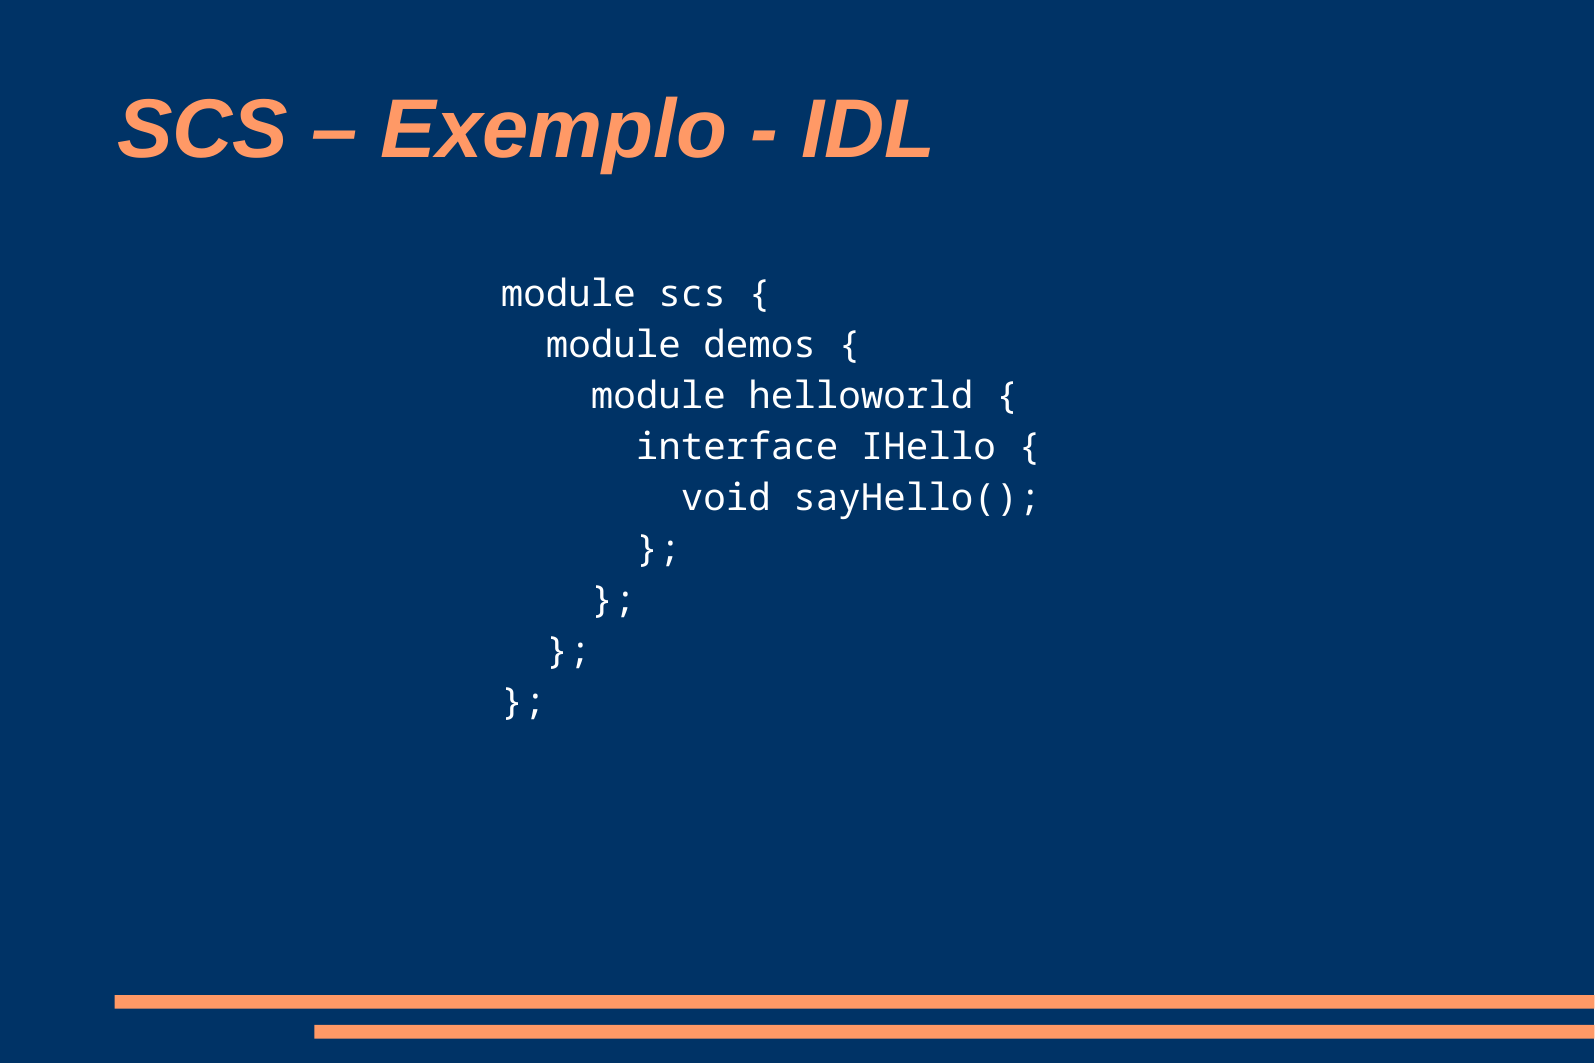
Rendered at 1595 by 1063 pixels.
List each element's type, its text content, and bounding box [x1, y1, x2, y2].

text_box module scs { module demos { module helloworld { interface IHello { void sayHello(); }; }; }; }; [491, 300, 1051, 692]
title SCS – Exemplo - IDL [117, 39, 1479, 218]
